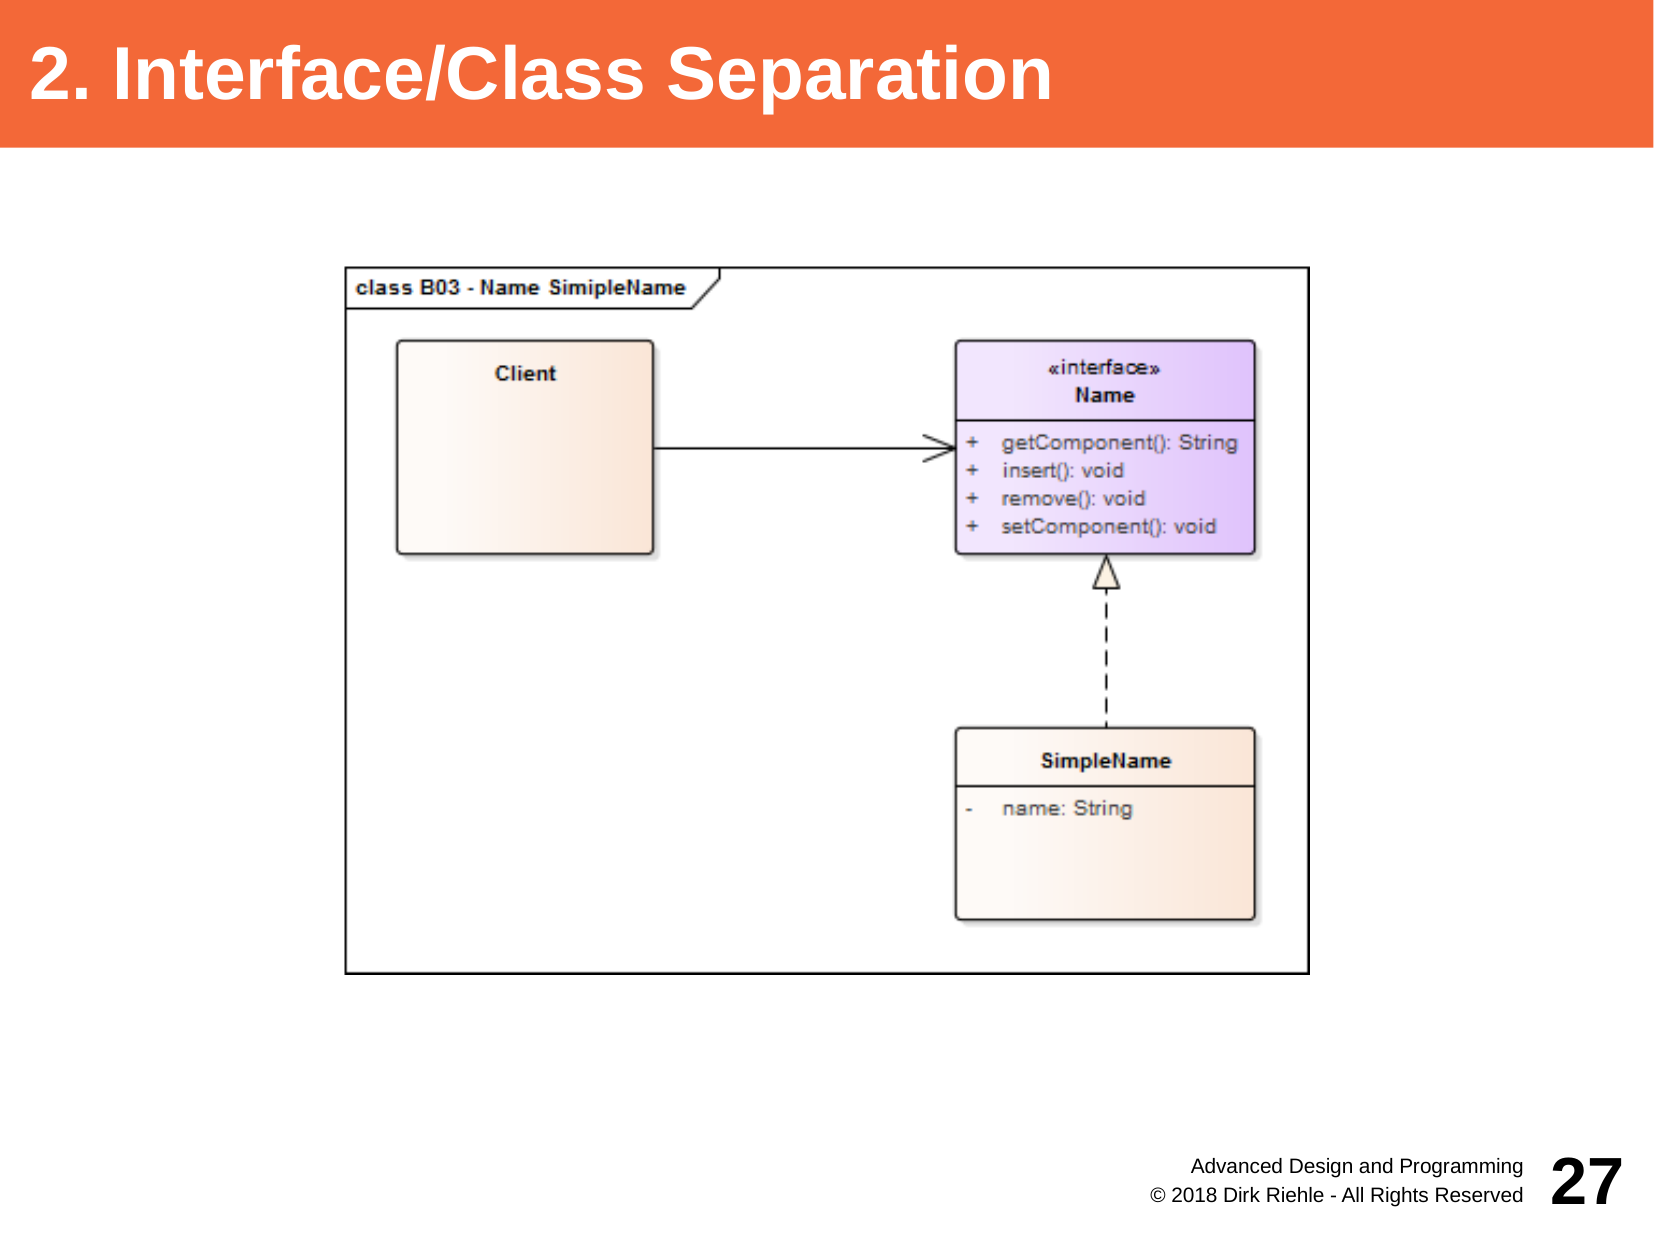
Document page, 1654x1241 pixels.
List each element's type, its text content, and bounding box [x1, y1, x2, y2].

picture [343, 265, 1310, 975]
title 2. Interface/Class Separation [0, 0, 1654, 148]
